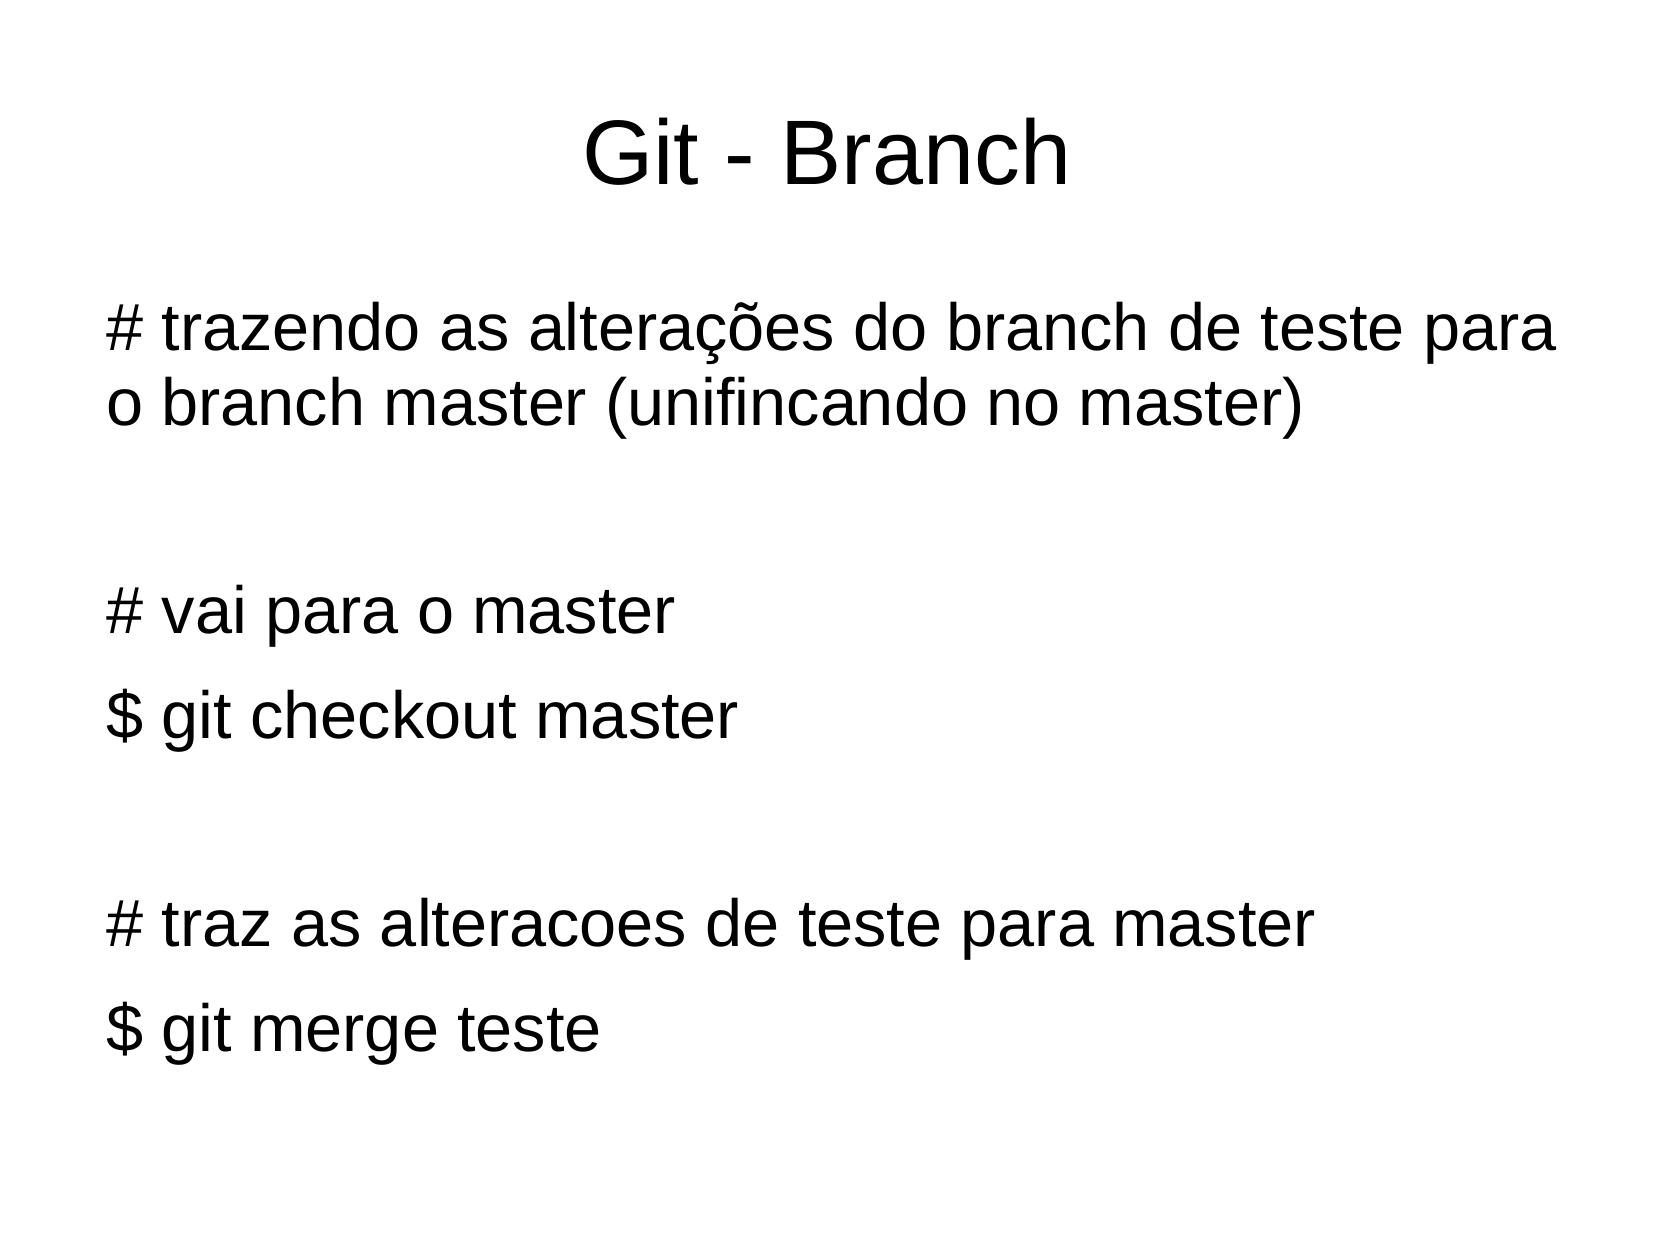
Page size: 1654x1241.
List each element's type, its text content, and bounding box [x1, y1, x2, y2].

list # trazendo as alterações do branch de teste para o branch master (unifincando no master) # vai para o master $ git checkout master # traz as alteracoes de teste para master $ git merge teste [106, 290, 1572, 1158]
title Git - Branch [82, 49, 1571, 257]
